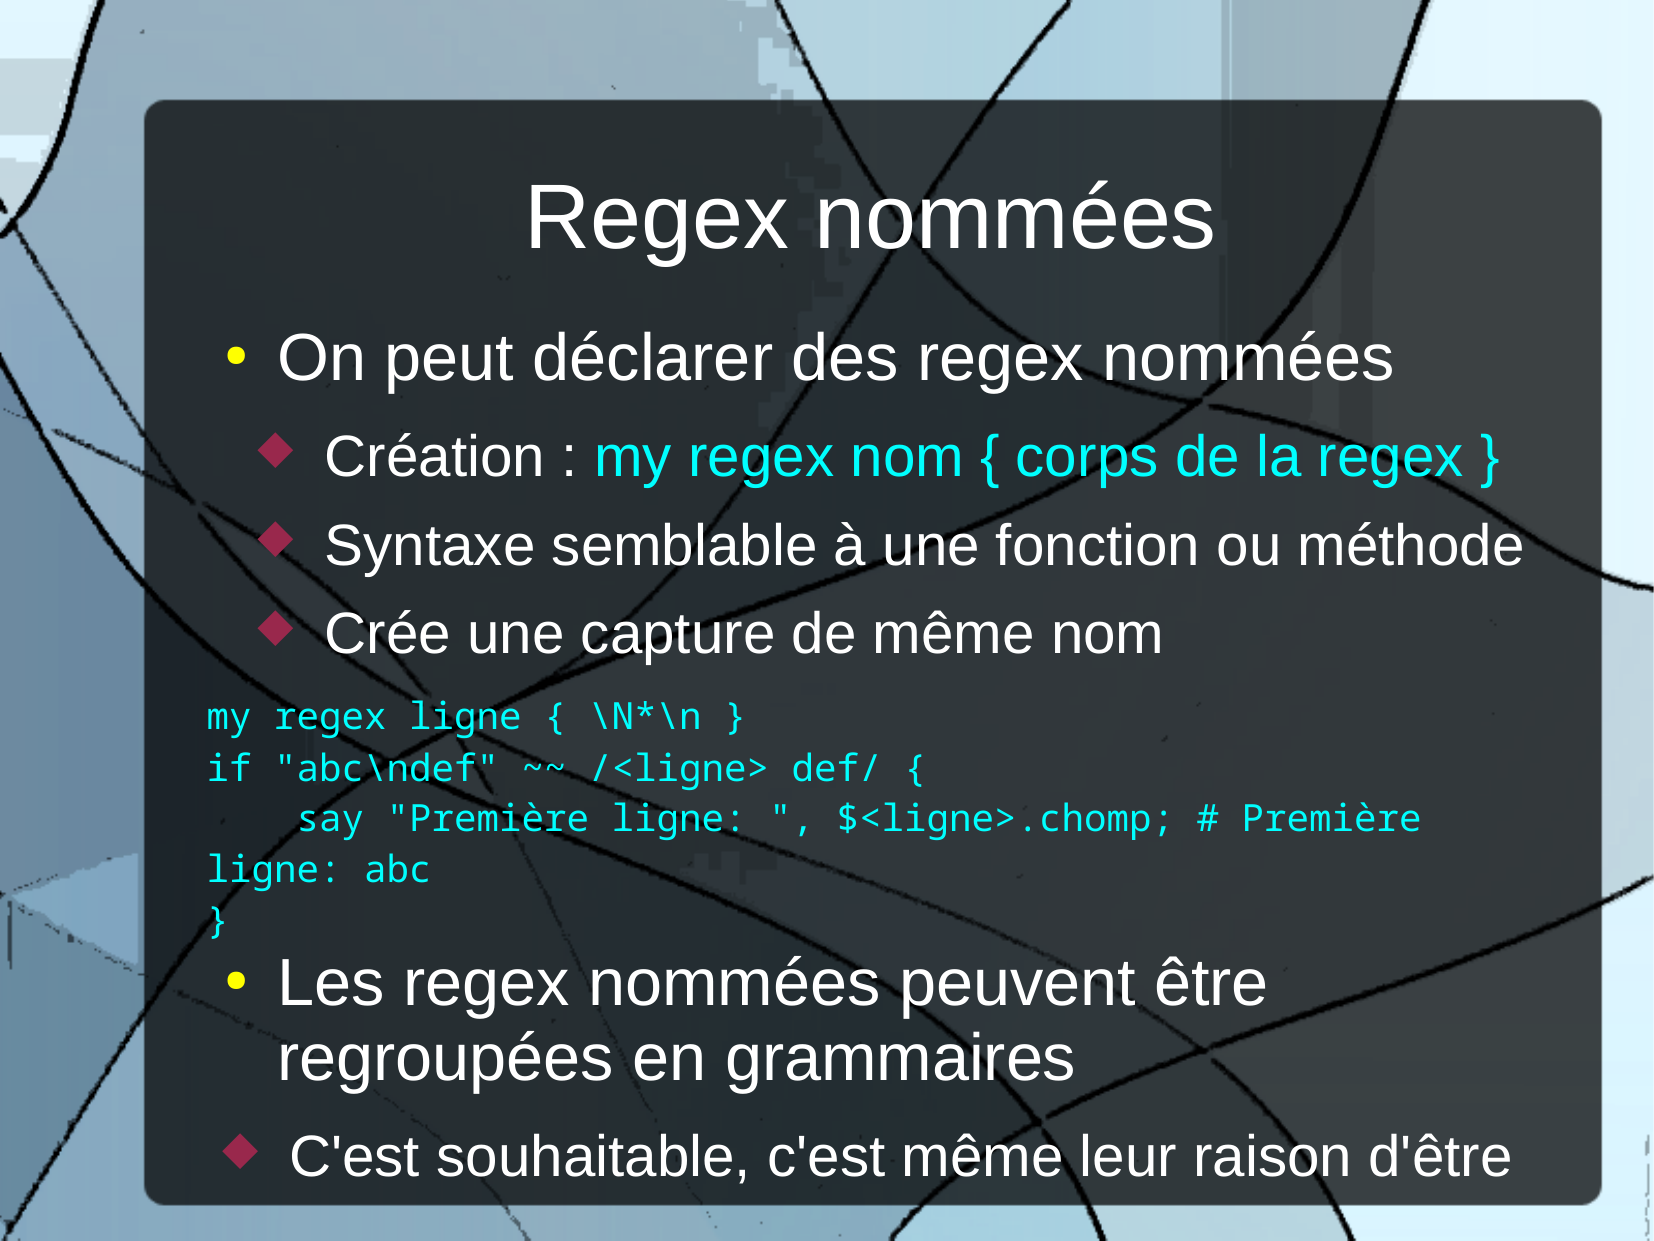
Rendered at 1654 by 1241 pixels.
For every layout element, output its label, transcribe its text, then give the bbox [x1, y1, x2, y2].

title Regex nommées [159, 108, 1583, 325]
picture [0, 0, 1654, 1241]
list On peut déclarer des regex nommées Création : my regex nom { corps de la regex } Syntaxe semblable à une fonction ou méthode Crée une capture de même nom my regex ligne { \N*\n } if "abc\ndef" ~~ /<ligne> def/ { say "Première ligne: ", $<ligne>.chomp; # Première ligne: abc } Les regex nommées peuvent être regroupées en grammaires C'est souhaitable, c'est même leur raison d'être [206, 319, 1571, 1110]
